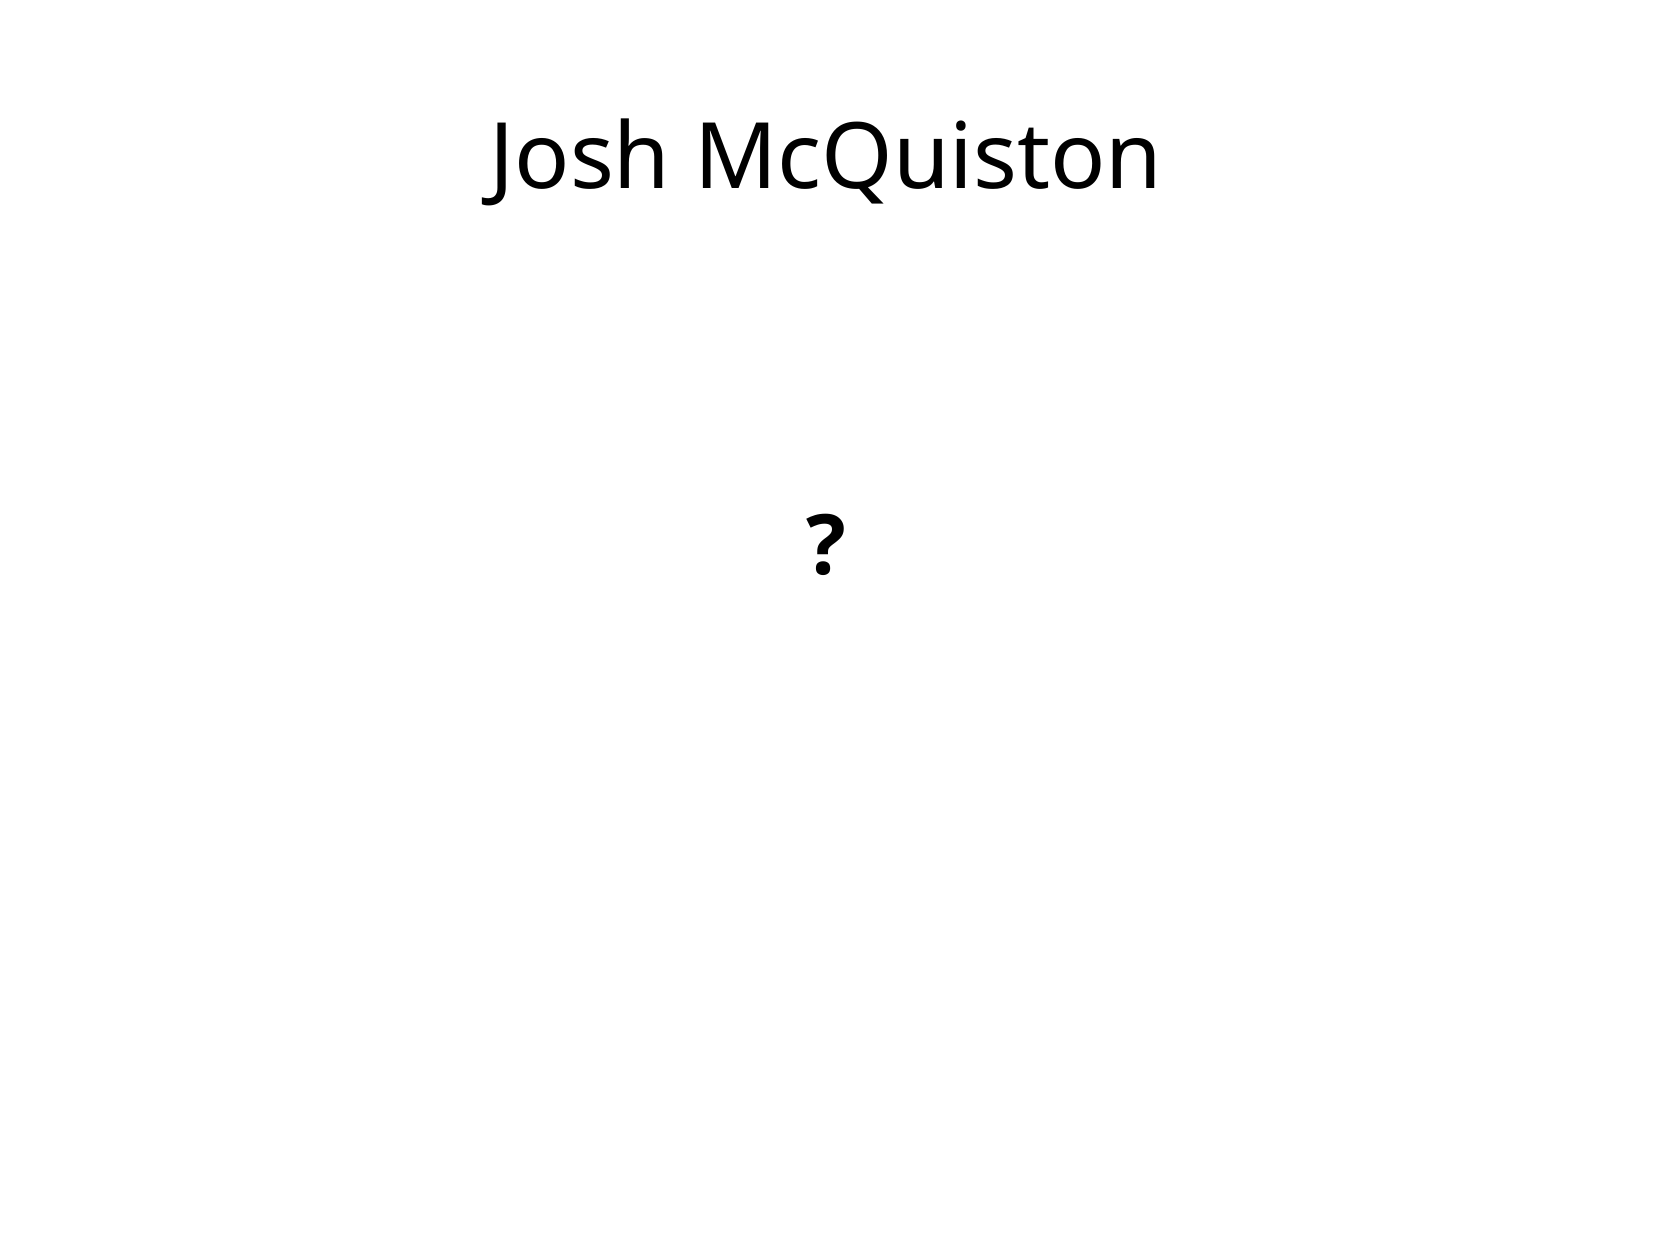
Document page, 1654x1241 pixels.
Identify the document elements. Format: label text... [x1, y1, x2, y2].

list ? [82, 290, 1571, 1010]
title Josh McQuiston [82, 49, 1571, 257]
